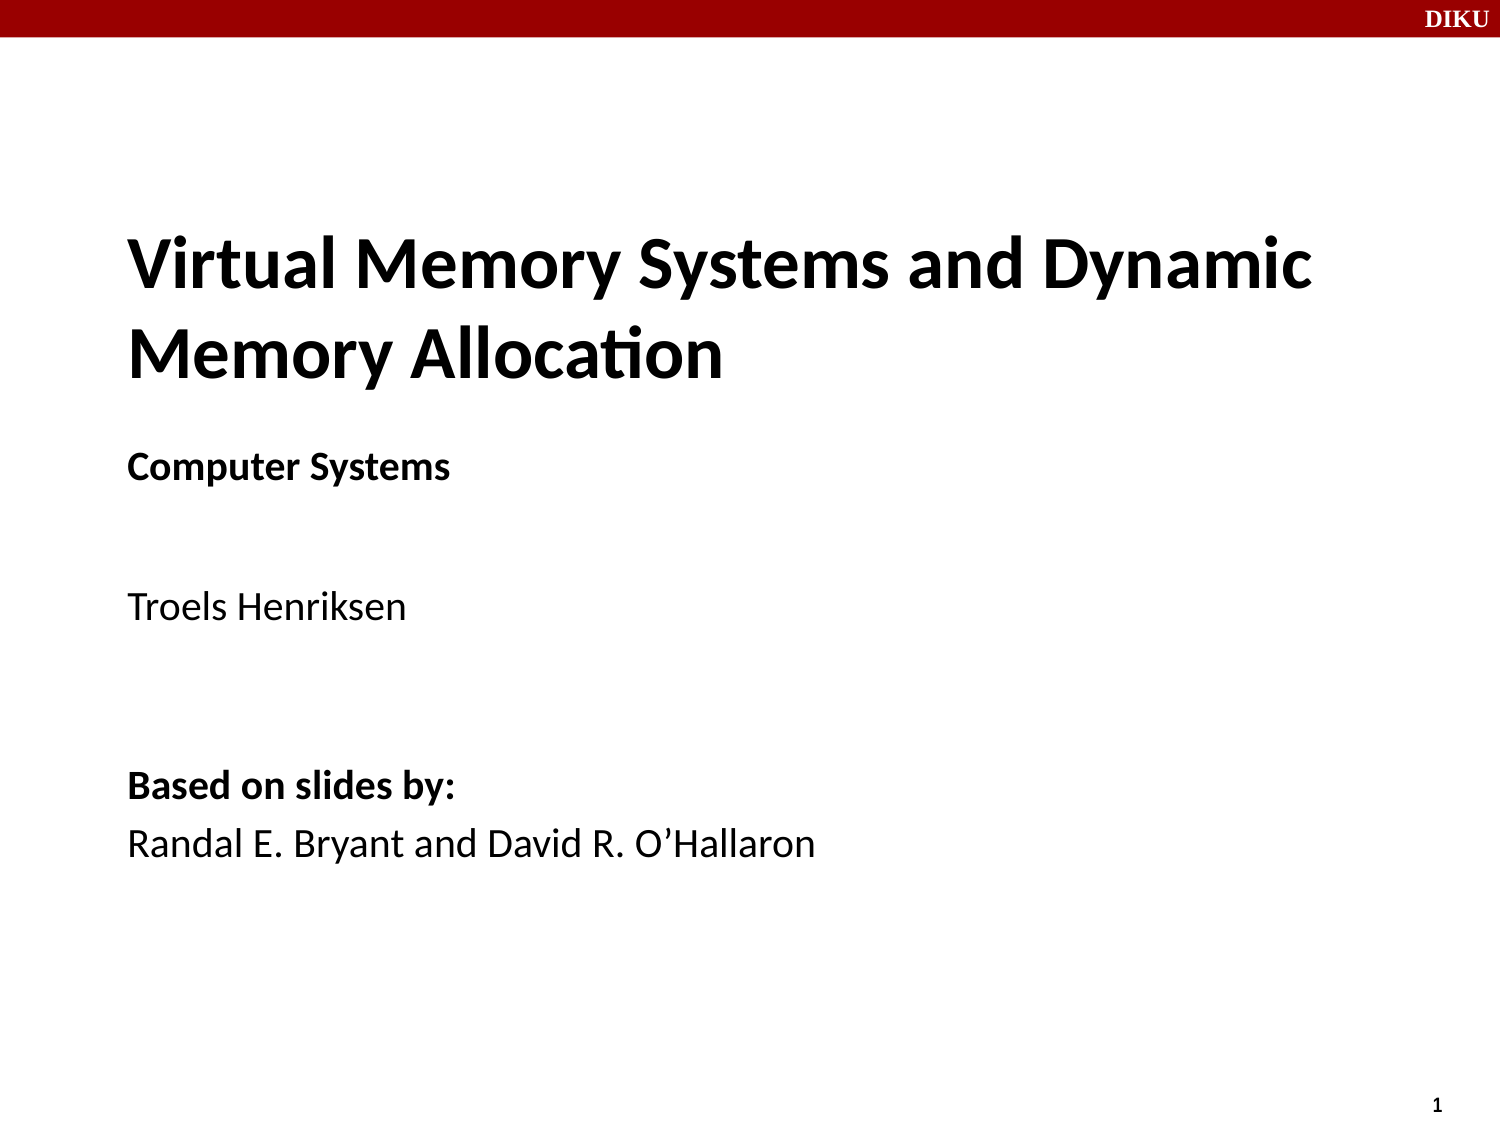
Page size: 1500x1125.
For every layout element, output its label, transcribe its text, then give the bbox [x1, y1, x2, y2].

text_box Based on slides by: Randal E. Bryant and David R. O’Hallaron [112, 750, 1372, 925]
text_box Virtual Memory Systems and Dynamic Memory Allocation Computer Systems Troels Henriksen [112, 280, 1388, 563]
